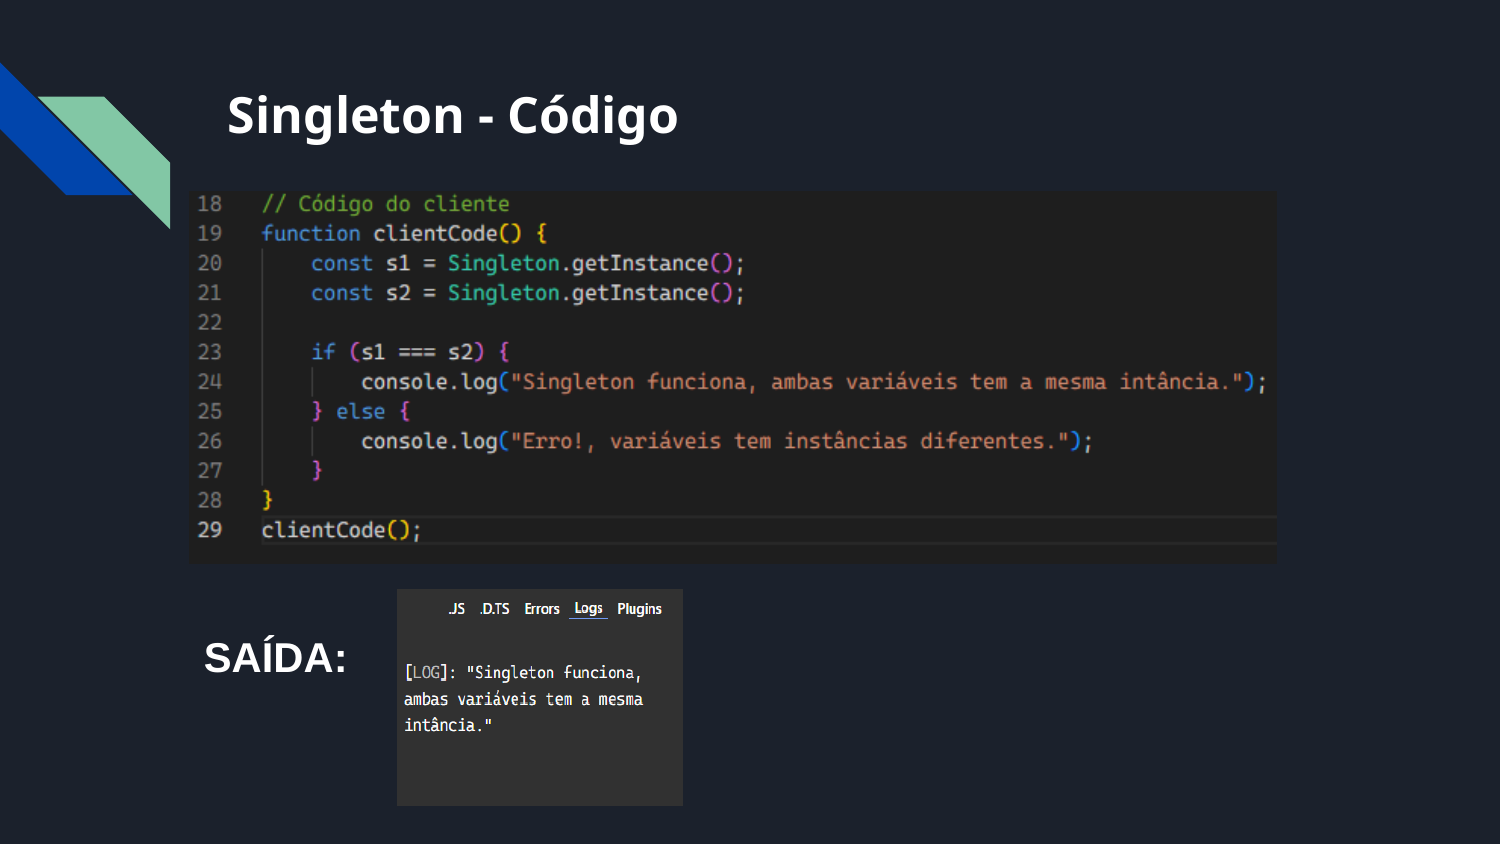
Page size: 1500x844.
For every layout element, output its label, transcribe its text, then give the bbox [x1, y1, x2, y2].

picture [189, 191, 1277, 564]
title Singleton - Código [212, 64, 1368, 192]
picture [397, 589, 683, 806]
list SAÍDA: [189, 213, 1344, 779]
